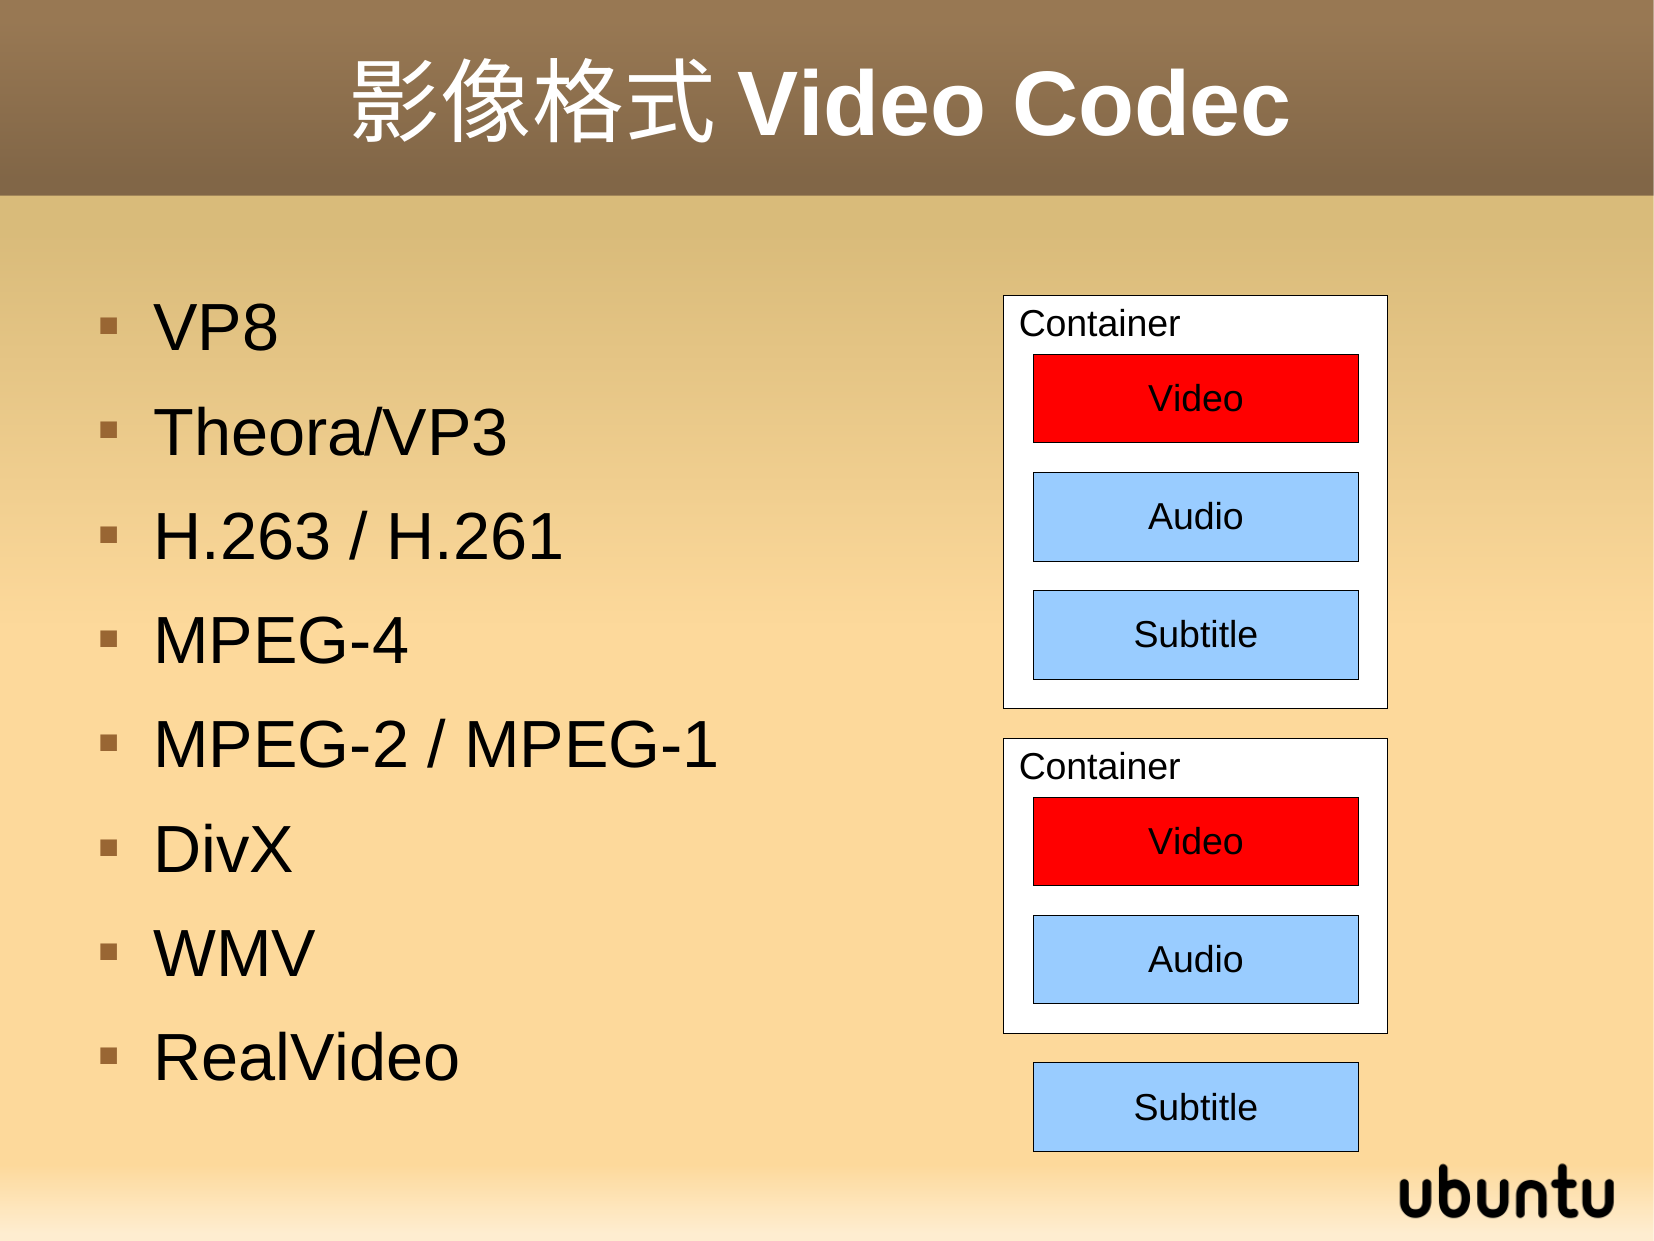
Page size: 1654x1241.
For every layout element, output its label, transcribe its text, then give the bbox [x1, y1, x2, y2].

text_box Video [1033, 354, 1359, 443]
text_box Container [1003, 738, 1388, 1034]
text_box Subtitle [1033, 590, 1359, 680]
text_box Video [1033, 797, 1359, 886]
text_box Subtitle [1033, 1062, 1359, 1152]
text_box Audio [1033, 915, 1359, 1004]
text_box Audio [1033, 472, 1359, 562]
text_box Container [1003, 295, 1388, 709]
list VP8 Theora/VP3 H.263 / H.261 MPEG-4 MPEG-2 / MPEG-1 DivX WMV RealVideo [82, 290, 809, 1109]
picture [0, 0, 1654, 1241]
title 影像格式Video Codec [76, 0, 1565, 208]
